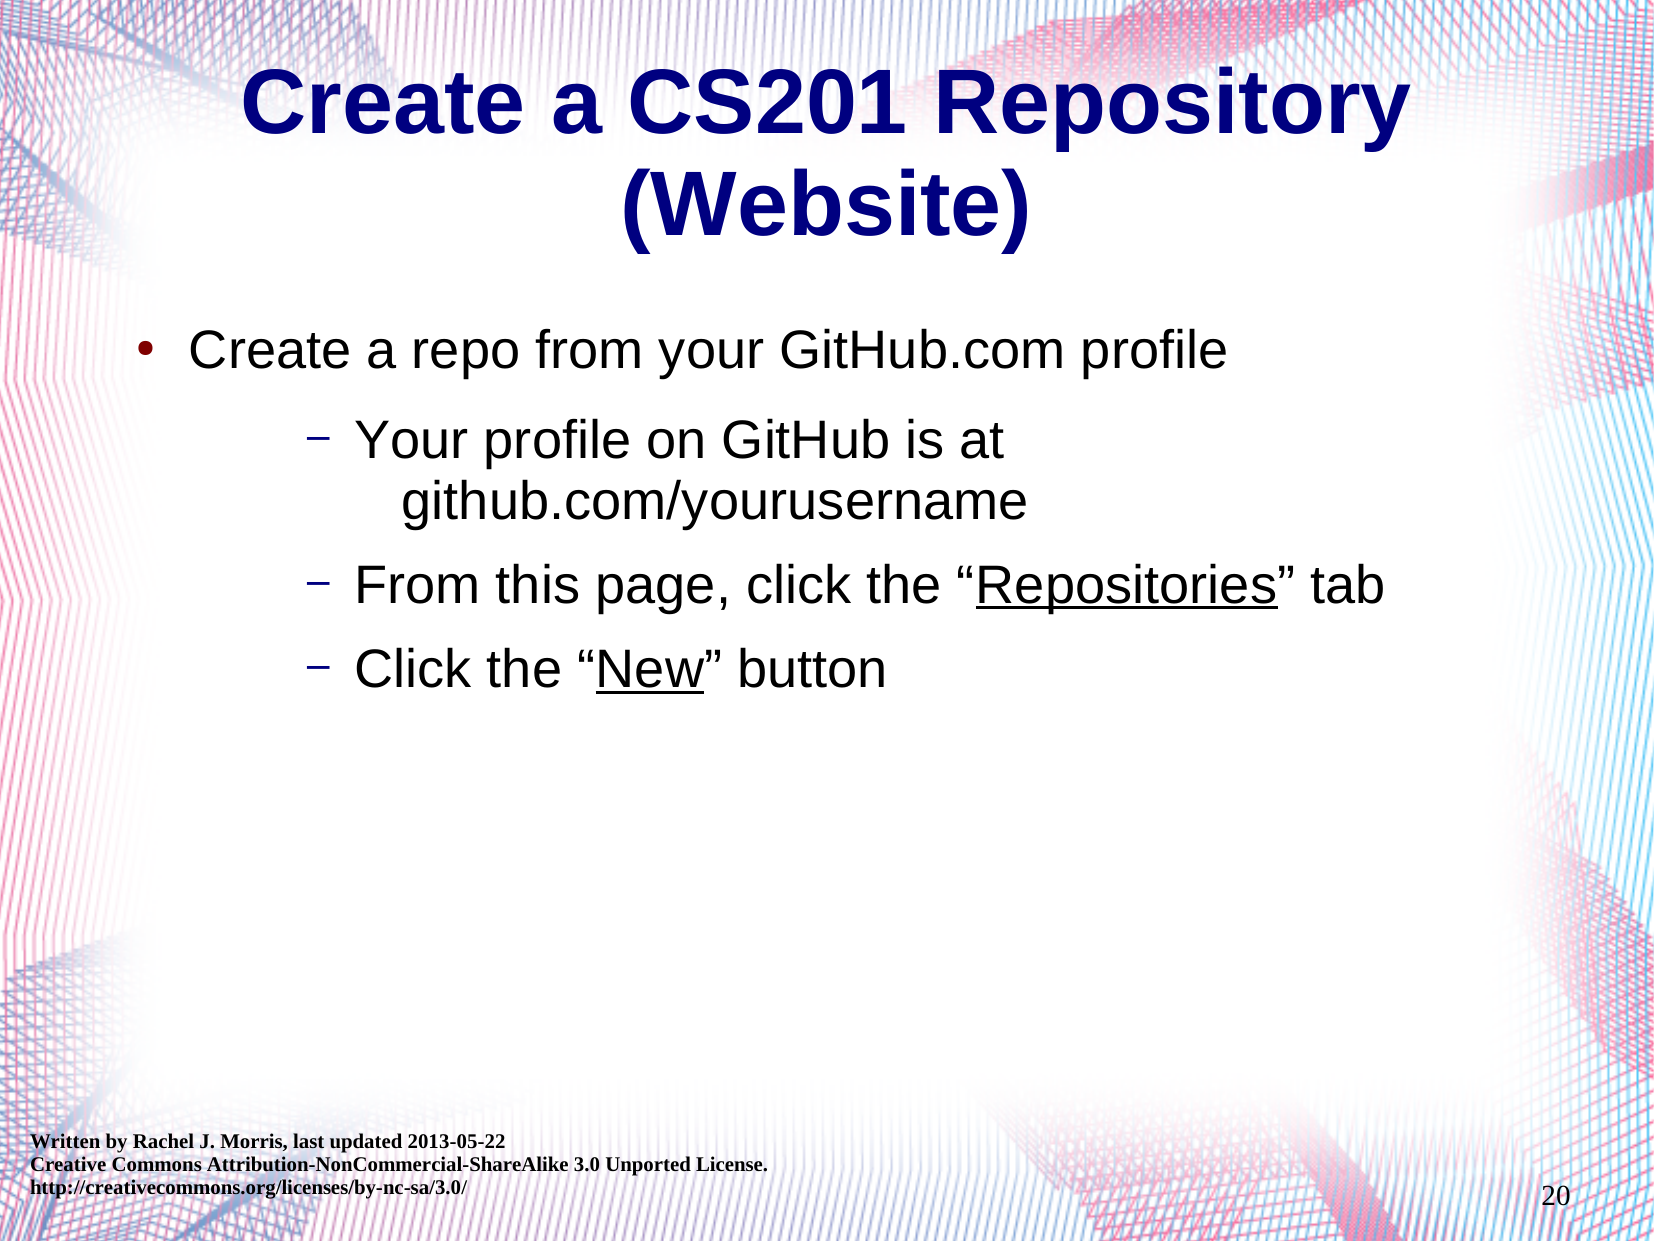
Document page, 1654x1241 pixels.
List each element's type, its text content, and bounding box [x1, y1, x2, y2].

picture [0, 0, 1654, 1241]
title Create a CS201 Repository (Website) [82, 49, 1571, 257]
list Create a repo from your GitHub.com profile Your profile on GitHub is at github.com/yourusername From this page, click the “Repositories” tab Click the “New” button [118, 319, 1498, 719]
